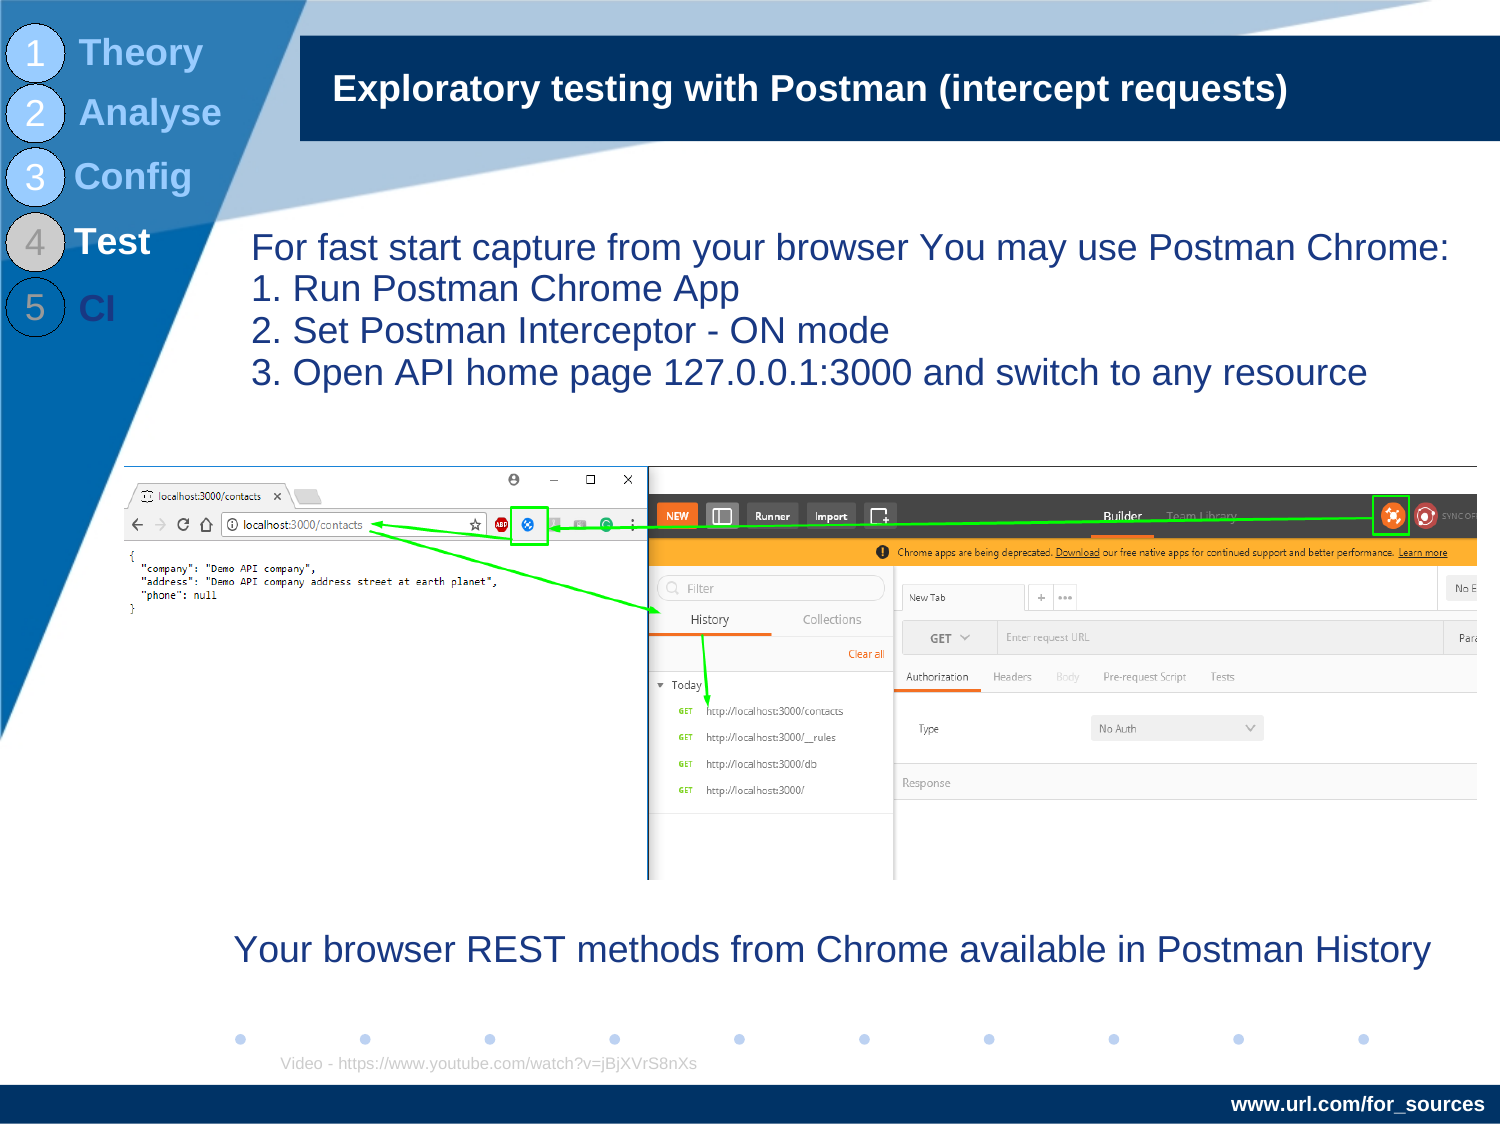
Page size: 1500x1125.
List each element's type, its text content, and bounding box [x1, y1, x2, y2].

title Exploratory testing with Postman (intercept requests) [300, 35, 1500, 142]
list Analyse [63, 83, 266, 148]
text_box 3 [5, 147, 66, 207]
list Theory [63, 23, 266, 83]
text_box 1 [5, 23, 66, 83]
picture [38, 67, 63, 100]
text_box 5 [5, 277, 66, 337]
text_box 2 [5, 83, 66, 143]
picture [0, 0, 1500, 880]
list Config [58, 147, 591, 223]
text_box Video - https://www.youtube.com/watch?v=jBjXVrS8nXs [265, 1047, 1471, 1081]
list CI [63, 279, 148, 339]
text_box Your browser REST methods from Chrome available in Postman History [218, 921, 1459, 979]
text_box For fast start capture from your browser You may use Postman Chrome: 1. Run Postman Chrome App 2. Set Postman Interceptor - ON mode 3. Open API home page 127.0.0.1:3000 and switch to any resource [236, 218, 1500, 992]
list Test [59, 212, 675, 495]
text_box 4 [5, 212, 66, 272]
